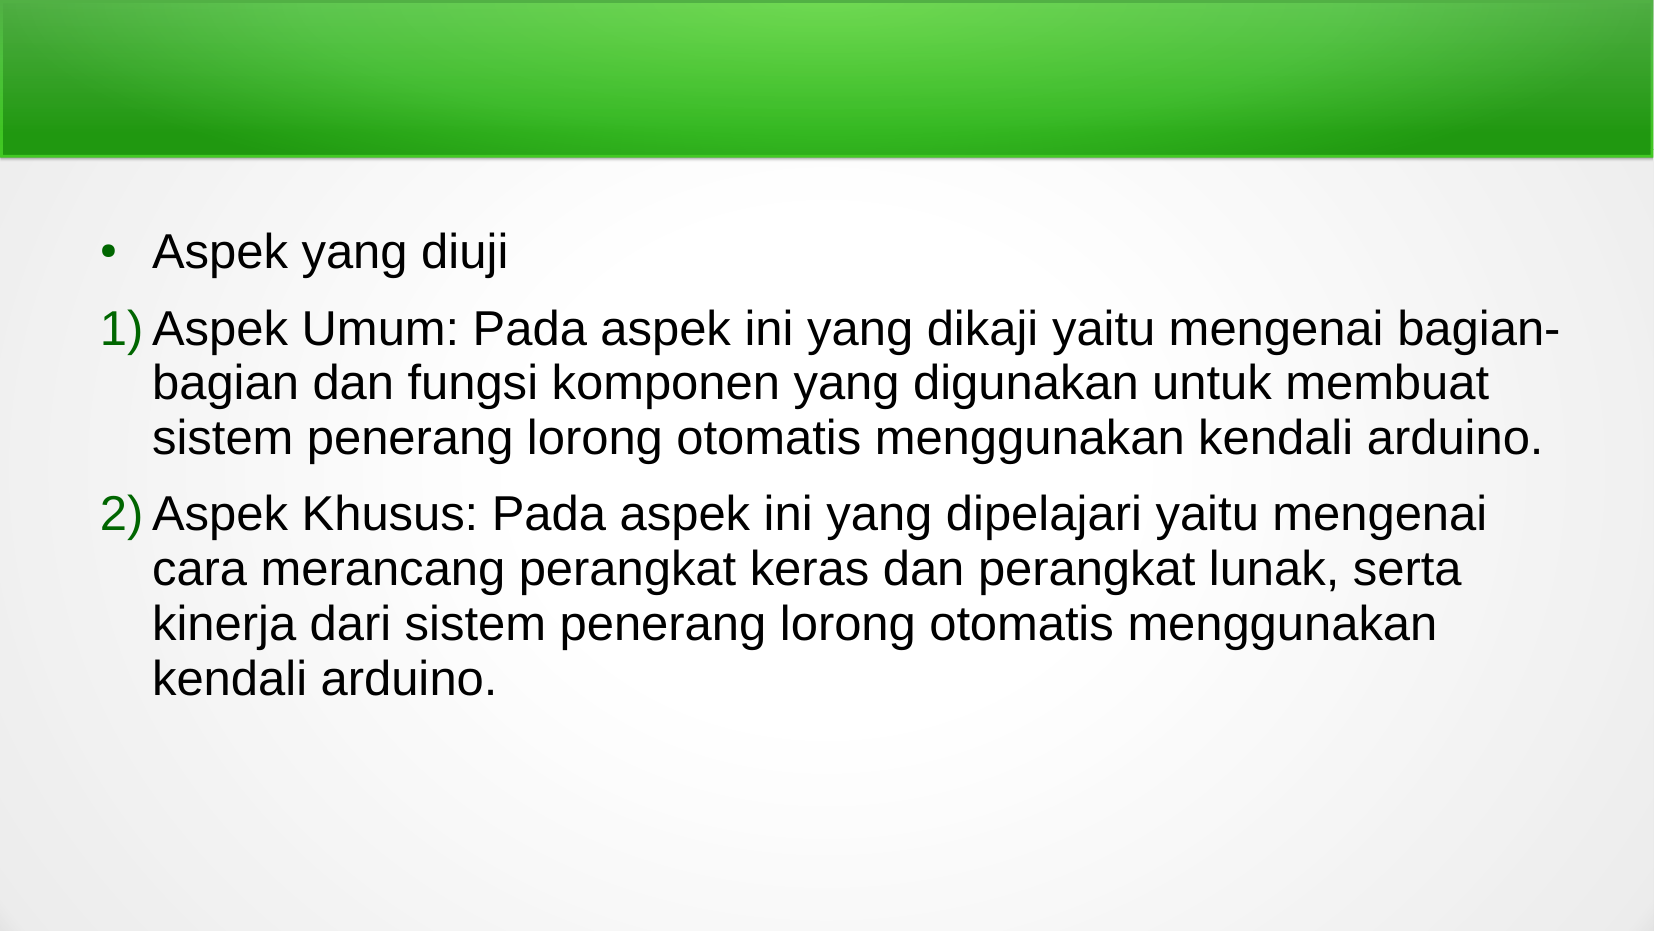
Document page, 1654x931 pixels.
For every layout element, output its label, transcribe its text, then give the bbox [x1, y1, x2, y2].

list Aspek yang diuji Aspek Umum: Pada aspek ini yang dikaji yaitu mengenai bagian-bagian dan fungsi komponen yang digunakan untuk membuat sistem penerang lorong otomatis menggunakan kendali arduino. Aspek Khusus: Pada aspek ini yang dipelajari yaitu mengenai cara merancang perangkat keras dan perangkat lunak, serta kinerja dari sistem penerang lorong otomatis menggunakan kendali arduino. [82, 224, 1571, 764]
